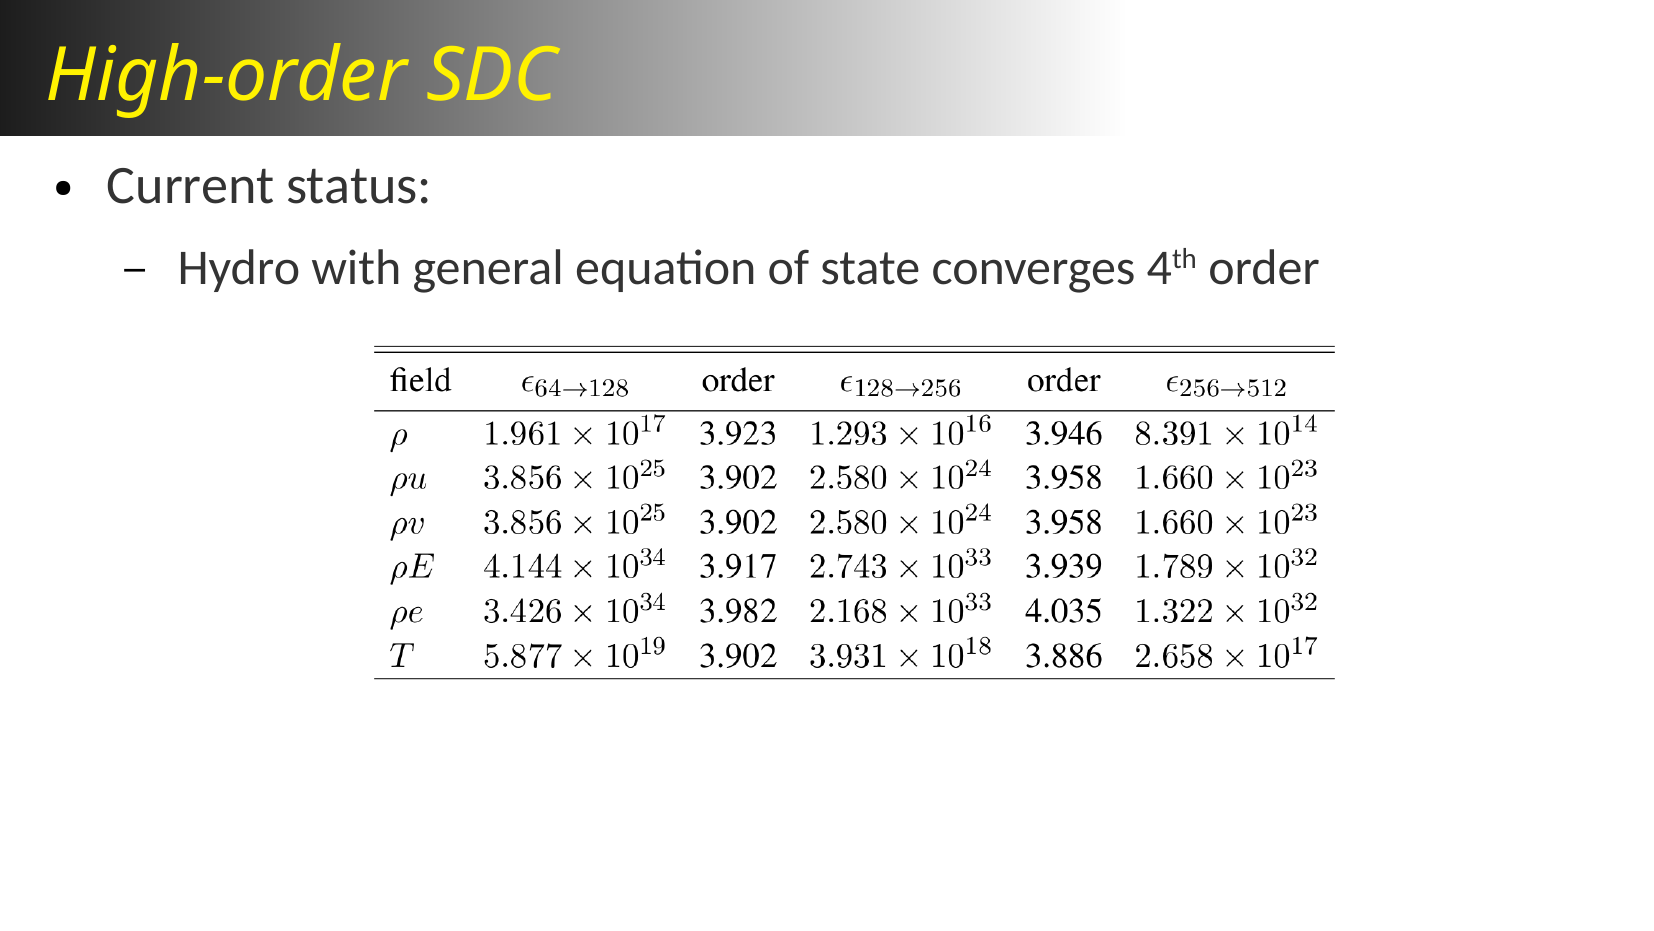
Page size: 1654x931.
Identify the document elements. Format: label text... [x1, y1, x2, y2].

list Current status: Hydro with general equation of state converges 4th order [29, 156, 1620, 901]
title High-order SDC [45, 13, 1021, 130]
picture [354, 328, 1347, 694]
